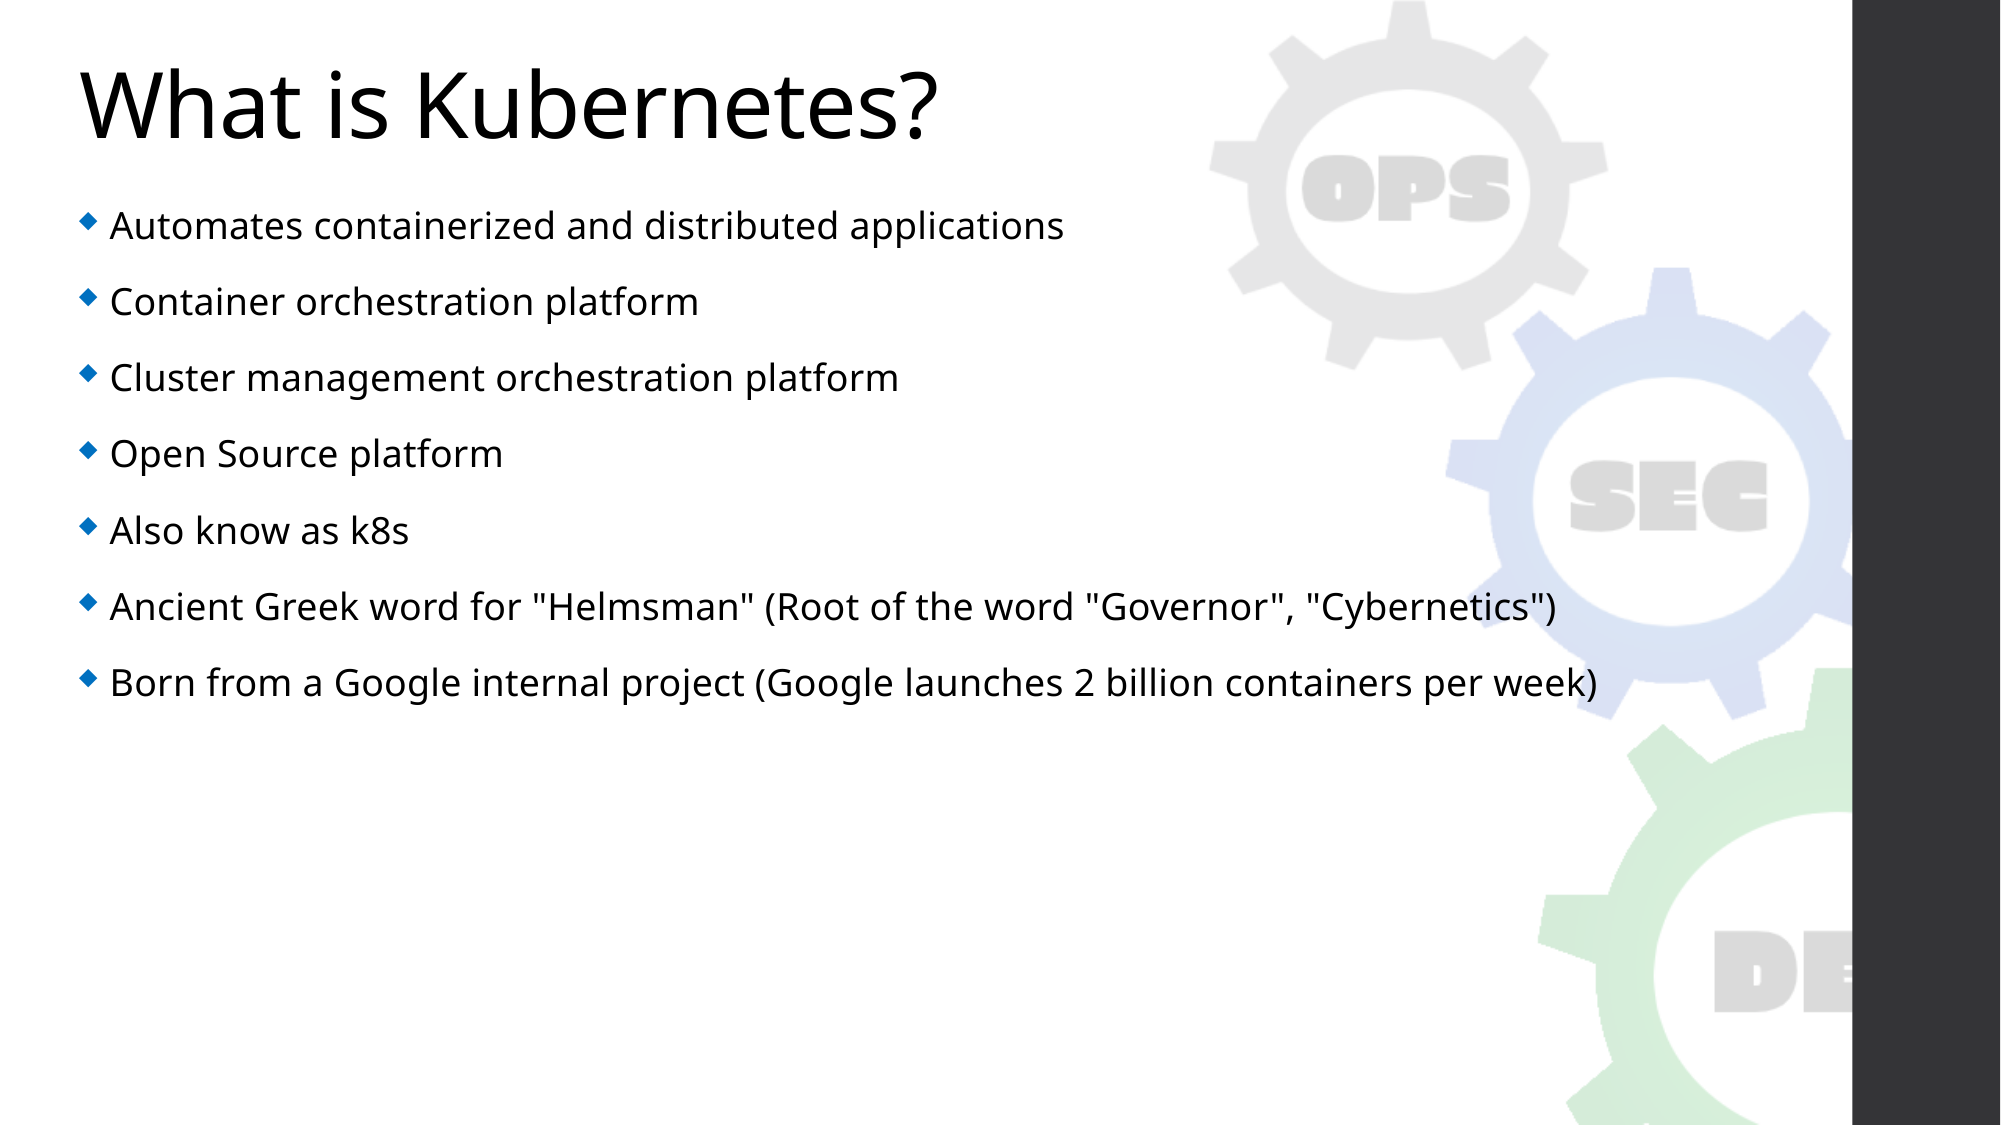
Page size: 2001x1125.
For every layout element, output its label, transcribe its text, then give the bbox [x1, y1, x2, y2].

title What is Kubernetes? [64, 33, 1797, 166]
list Automates containerized and distributed applications Container orchestration platform Cluster management orchestration platform Open Source platform Also know as k8s Ancient Greek word for "Helmsman" (Root of the word "Governor", "Cybernetics") Born from a Google internal project (Google launches 2 billion containers per week) [64, 198, 1797, 1073]
